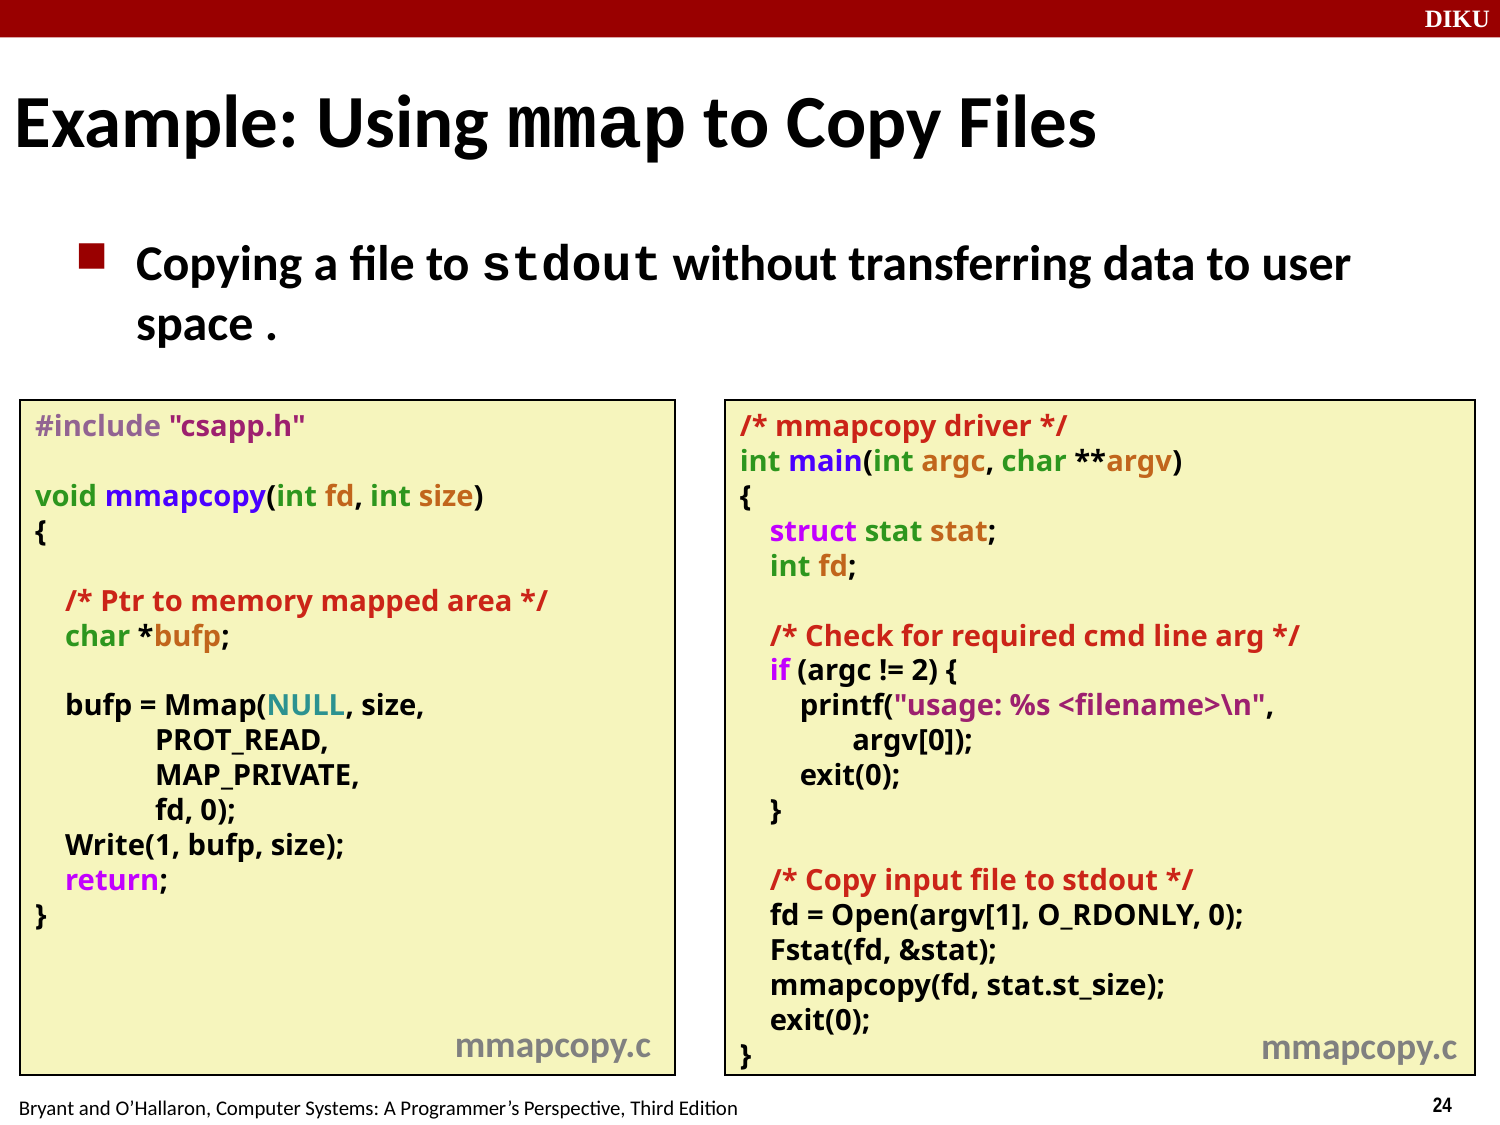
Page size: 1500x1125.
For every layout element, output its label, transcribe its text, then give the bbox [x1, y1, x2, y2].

text_box #include "csapp.h" void mmapcopy(int fd, int size) { /* Ptr to memory mapped area */ char *bufp; bufp = Mmap(NULL, size, PROT_READ, MAP_PRIVATE, fd, 0); Write(1, bufp, size); return; } [20, 399, 675, 1075]
text_box /* mmapcopy driver */ int main(int argc, char **argv) { struct stat stat; int fd; /* Check for required cmd line arg */ if (argc != 2) { printf("usage: %s <filename>\n", argv[0]); exit(0); } /* Copy input file to stdout */ fd = Open(argv[1], O_RDONLY, 0); Fstat(fd, &stat); mmapcopy(fd, stat.st_size); exit(0); } [725, 399, 1475, 1075]
text_box Example: Using mmap to Copy Files [0, 75, 1500, 175]
text_box Copying a file to stdout without transferring data to user space . [65, 223, 1475, 350]
text_box mmapcopy.c [1246, 1014, 1473, 1075]
text_box mmapcopy.c [439, 1012, 667, 1073]
